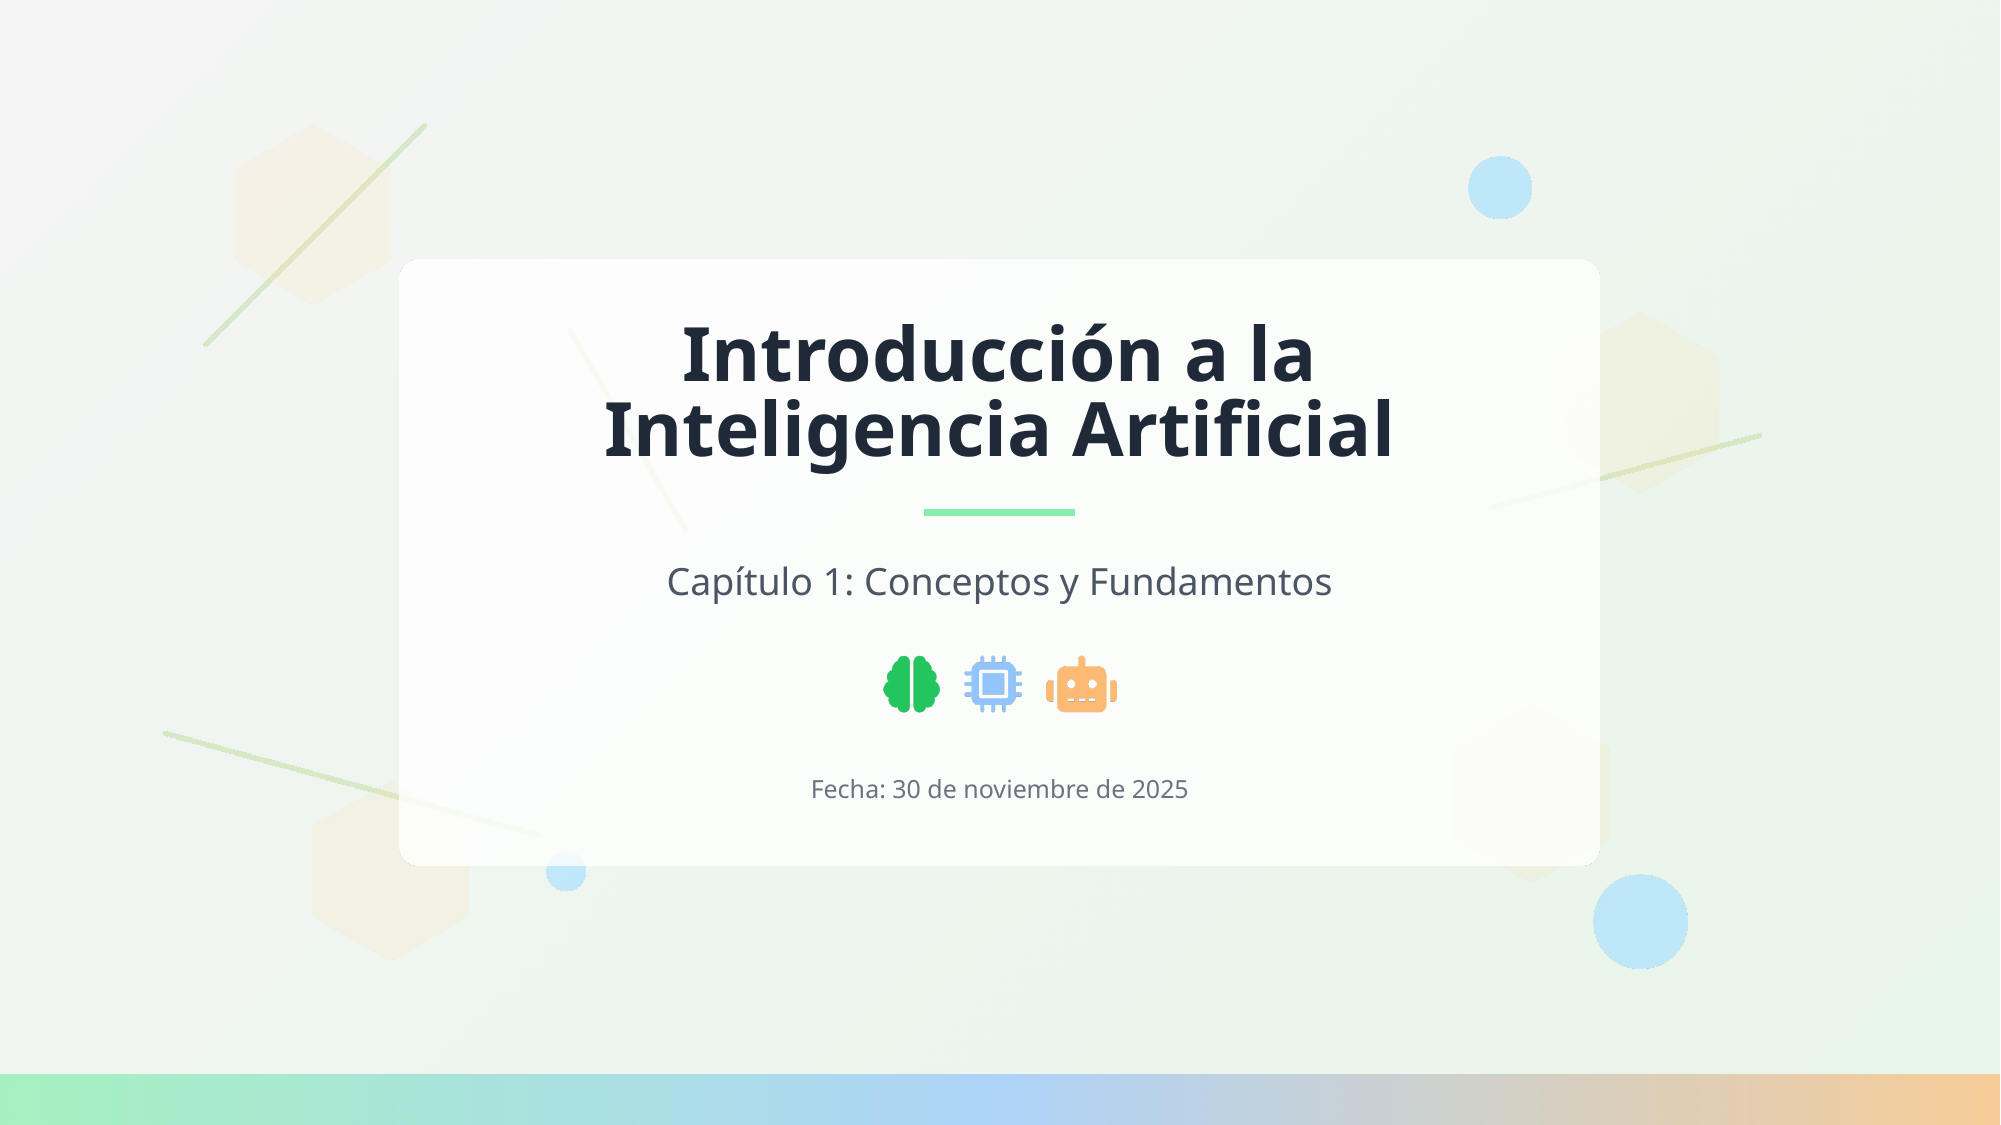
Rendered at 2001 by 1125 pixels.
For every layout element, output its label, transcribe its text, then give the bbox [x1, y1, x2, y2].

text_box Introducción a la Inteligencia Artificial [462, 321, 1538, 472]
picture [0, 0, 2000, 1125]
text_box Fecha: 30 de noviembre de 2025 [462, 765, 1538, 804]
text_box Capítulo 1: Conceptos y Fundamentos [354, 553, 1645, 604]
